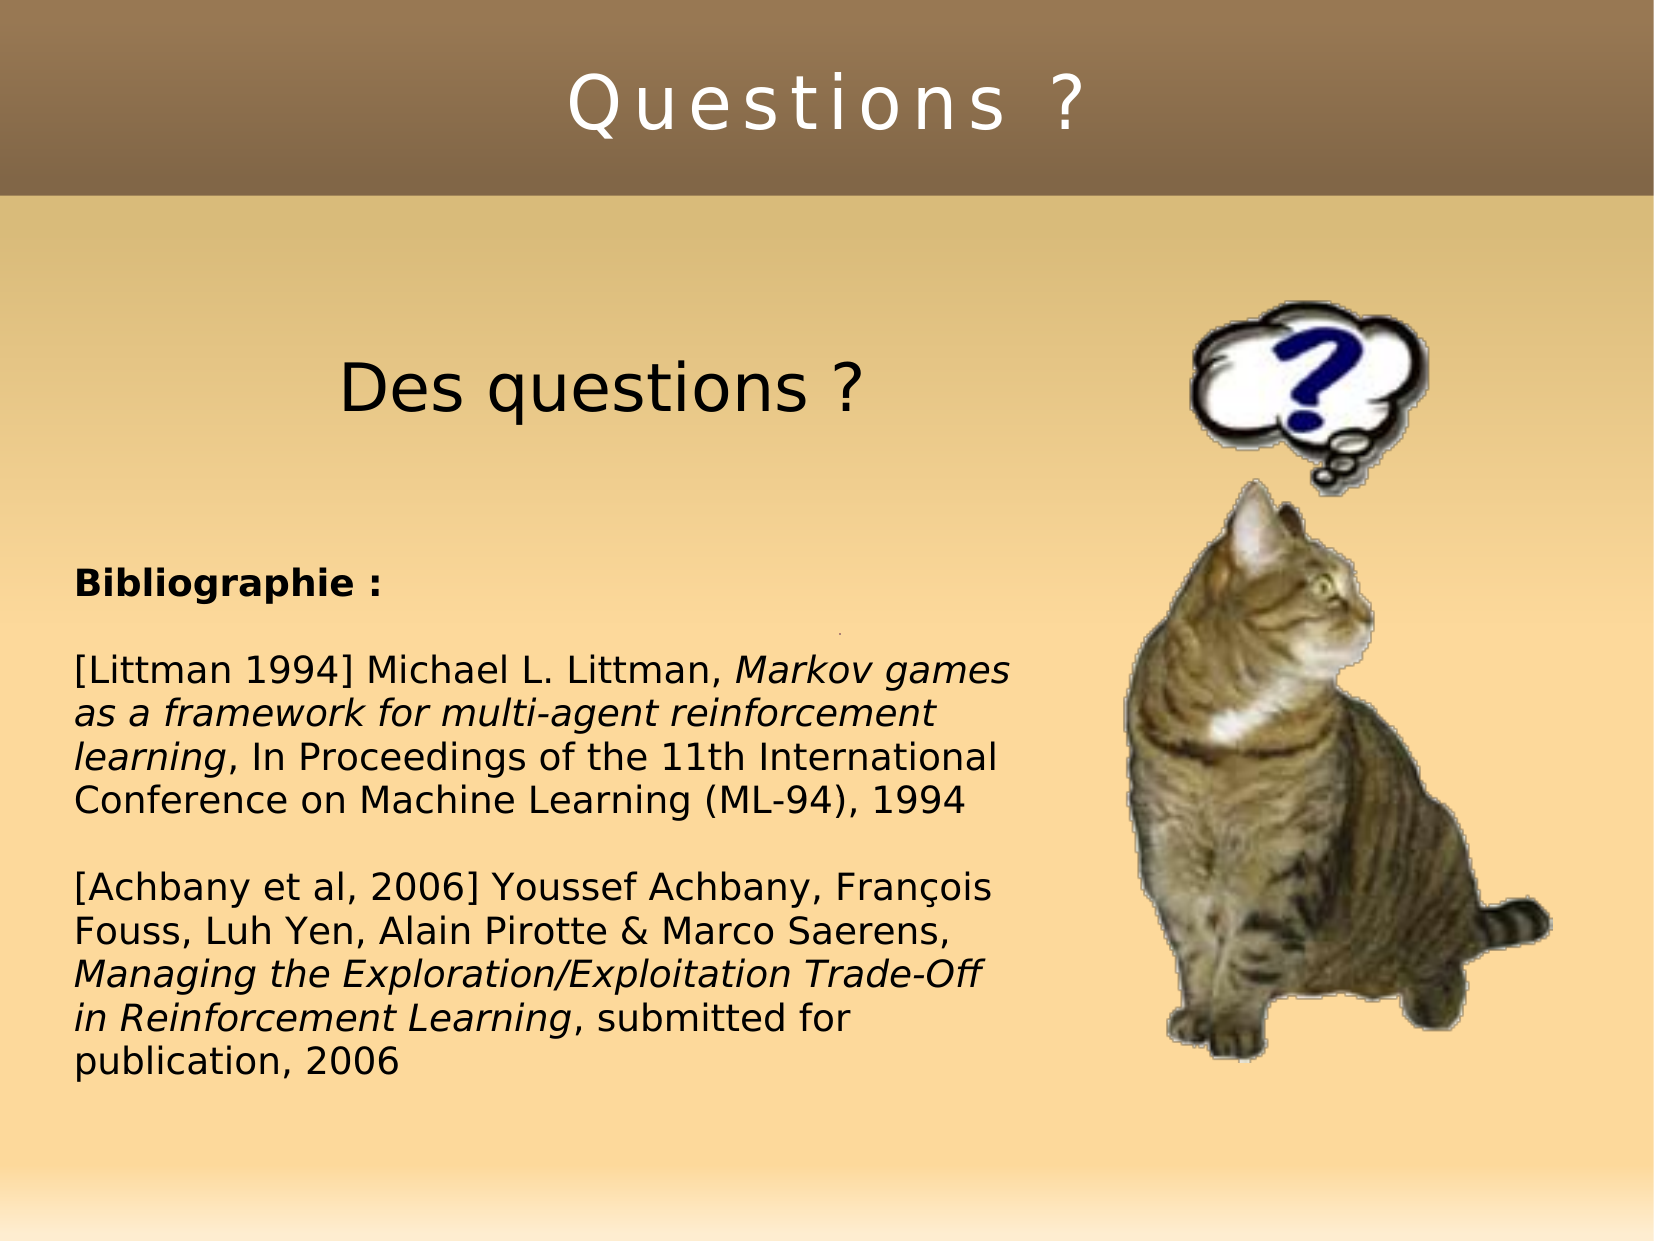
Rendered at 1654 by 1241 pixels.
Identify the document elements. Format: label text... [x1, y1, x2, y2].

subtitle Des questions ? [76, 214, 1093, 562]
picture [0, 0, 1654, 1241]
title Questions ? [59, 29, 1595, 178]
text_box Bibliographie : [Littman 1994] Michael L. Littman, Markov games as a framework for multi-agent reinforcement learning, In Proceedings of the 11th International Conference on Machine Learning (ML-94), 1994 [Achbany et al, 2006] Youssef Achbany, François Fouss, Luh Yen, Alain Pirotte & Marco Saerens, Managing the Exploration/Exploitation Trade-Off in Reinforcement Learning, submitted for publication, 2006 [59, 553, 1034, 1091]
